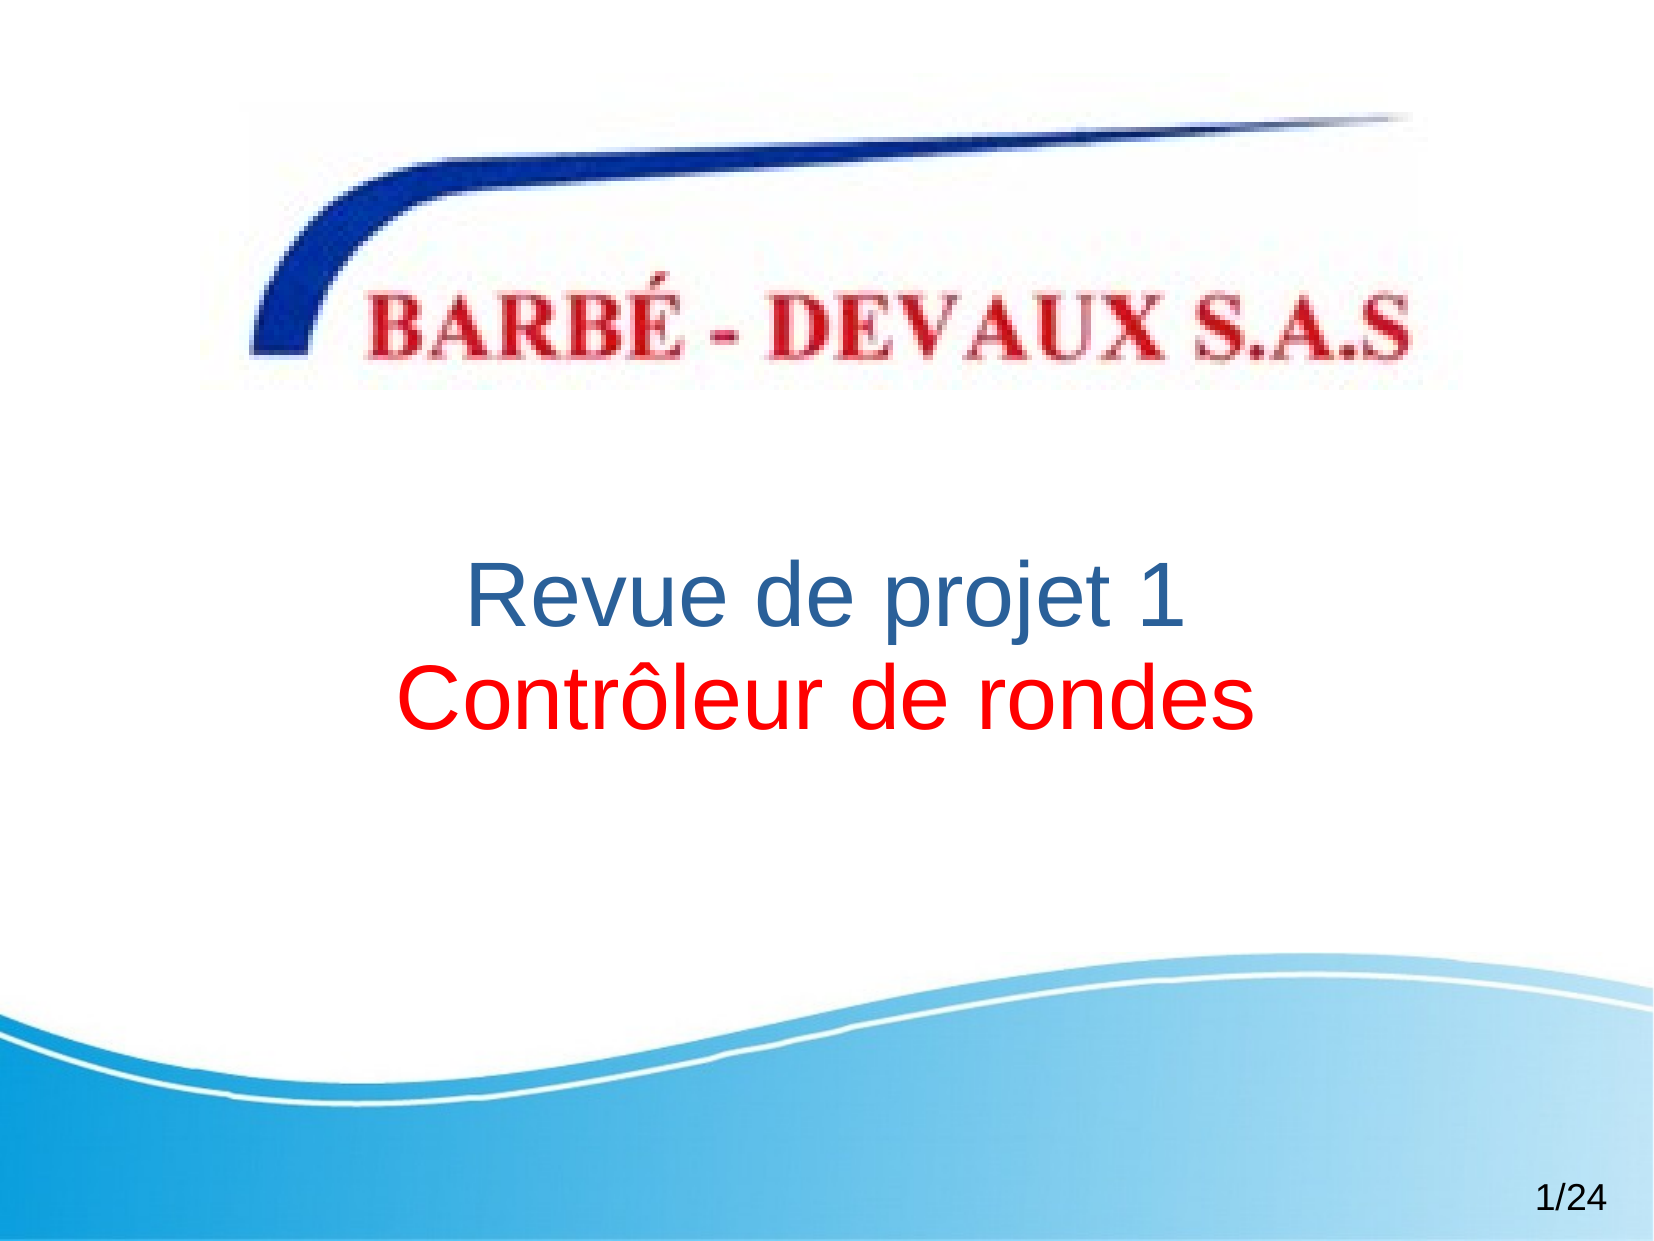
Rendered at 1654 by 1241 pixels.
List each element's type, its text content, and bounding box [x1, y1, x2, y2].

text_box <numéro>/24 [1520, 1169, 1654, 1240]
picture [200, 73, 1463, 390]
picture [0, 952, 1654, 1241]
title Revue de projet 1 Contrôleur de rondes [0, 525, 1654, 768]
